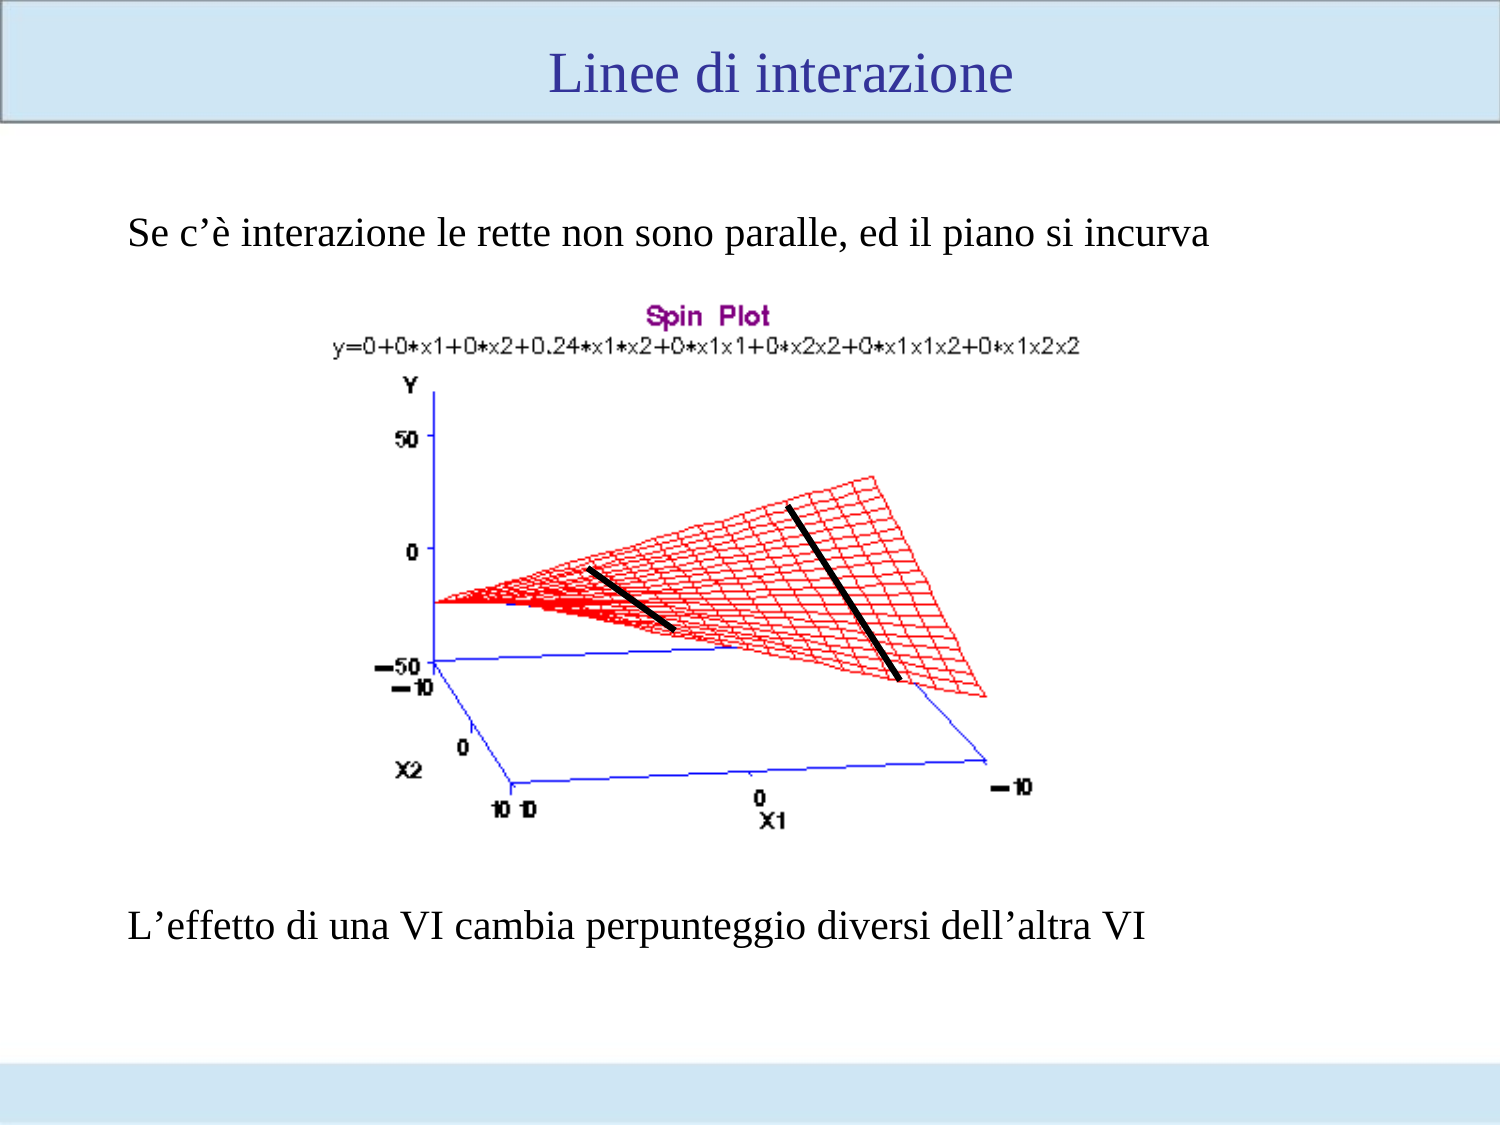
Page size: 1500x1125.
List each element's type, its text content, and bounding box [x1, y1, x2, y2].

title Linee di interazione [249, 21, 1313, 117]
picture [0, 0, 1500, 1125]
text_box Se c’è interazione le rette non sono paralle, ed il piano si incurva L’effetto di una VI cambia perpunteggio diversi dell’altra VI [112, 187, 1413, 956]
